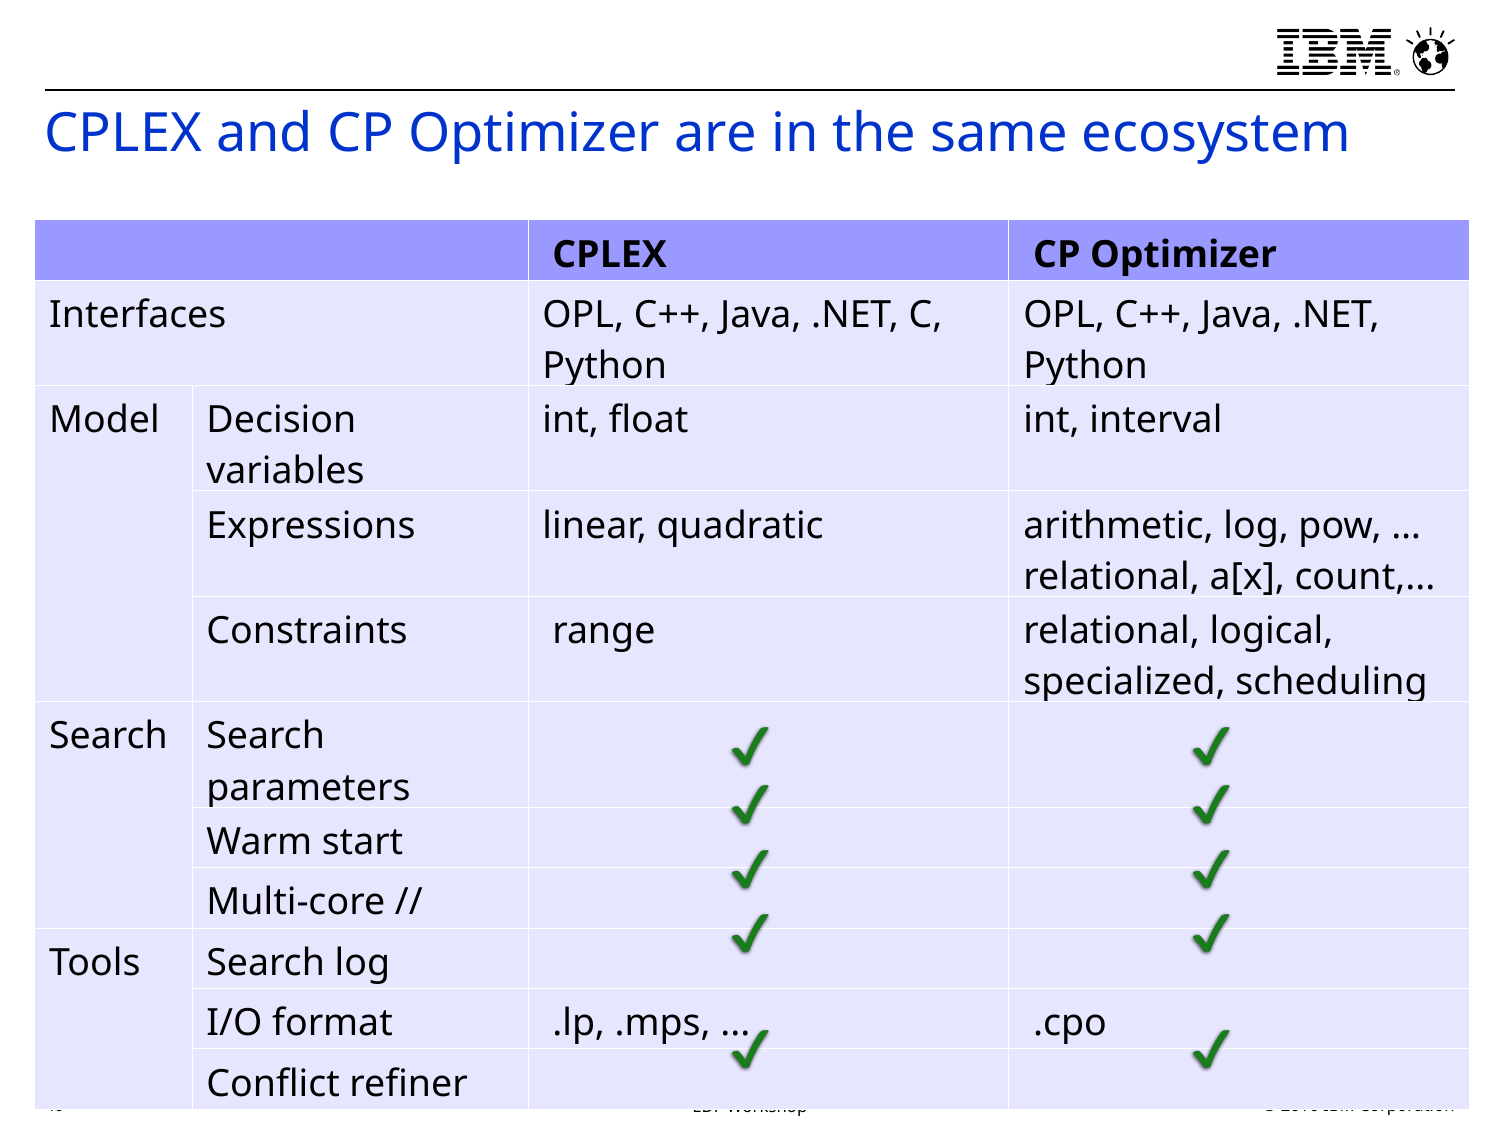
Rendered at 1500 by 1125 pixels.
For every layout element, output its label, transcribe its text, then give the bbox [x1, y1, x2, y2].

table_cell I/O format [193, 989, 528, 1048]
table_cell int, interval [1009, 386, 1469, 490]
table_header CP Optimizer [1009, 220, 1469, 280]
picture [716, 1028, 777, 1087]
table_cell [1009, 1049, 1469, 1109]
table_cell range [529, 597, 1008, 701]
table_cell int, float [529, 386, 1008, 490]
table_cell Multi-core // [193, 868, 528, 928]
picture [1177, 912, 1238, 971]
table_cell [529, 929, 1008, 988]
table_cell relational, logical, specialized, scheduling [1009, 597, 1469, 701]
picture [716, 725, 777, 843]
table_cell linear, quadratic [529, 491, 1008, 596]
table_header [35, 220, 528, 280]
table_header CPLEX [529, 220, 1008, 280]
table_cell .cpo [1009, 989, 1469, 1048]
picture [1260, 10, 1468, 90]
title CPLEX and CP Optimizer are in the same ecosystem [29, 97, 1455, 203]
table_cell [1009, 702, 1469, 807]
table_cell [1009, 808, 1469, 867]
table_cell Decision variables [193, 386, 528, 490]
table_cell [529, 1049, 1008, 1109]
table_cell Interfaces [35, 281, 528, 385]
table_cell Warm start [193, 808, 528, 867]
table_cell OPL, C++, Java, .NET, C, Python [529, 281, 1008, 385]
table_cell .lp, .mps, ... [529, 989, 1008, 1048]
table_cell Search [35, 702, 192, 928]
table_cell Constraints [193, 597, 528, 701]
picture [1177, 848, 1238, 907]
table_cell [529, 808, 1008, 867]
table_cell [529, 868, 1008, 928]
table_cell OPL, C++, Java, .NET, Python [1009, 281, 1469, 385]
table_cell Tools [35, 929, 192, 1109]
picture [1177, 1028, 1238, 1087]
picture [1177, 725, 1238, 843]
table_cell [1009, 868, 1469, 928]
picture [716, 848, 777, 907]
table_cell Conflict refiner [193, 1049, 528, 1109]
table_cell arithmetic, log, pow, … relational, a[x], count,... [1009, 491, 1469, 596]
table_cell Model [35, 386, 192, 701]
table_cell Search parameters [193, 702, 528, 807]
table_cell [1009, 929, 1469, 988]
table_cell Expressions [193, 491, 528, 596]
table_cell [529, 702, 1008, 807]
table_cell Search log [193, 929, 528, 988]
picture [716, 912, 777, 971]
